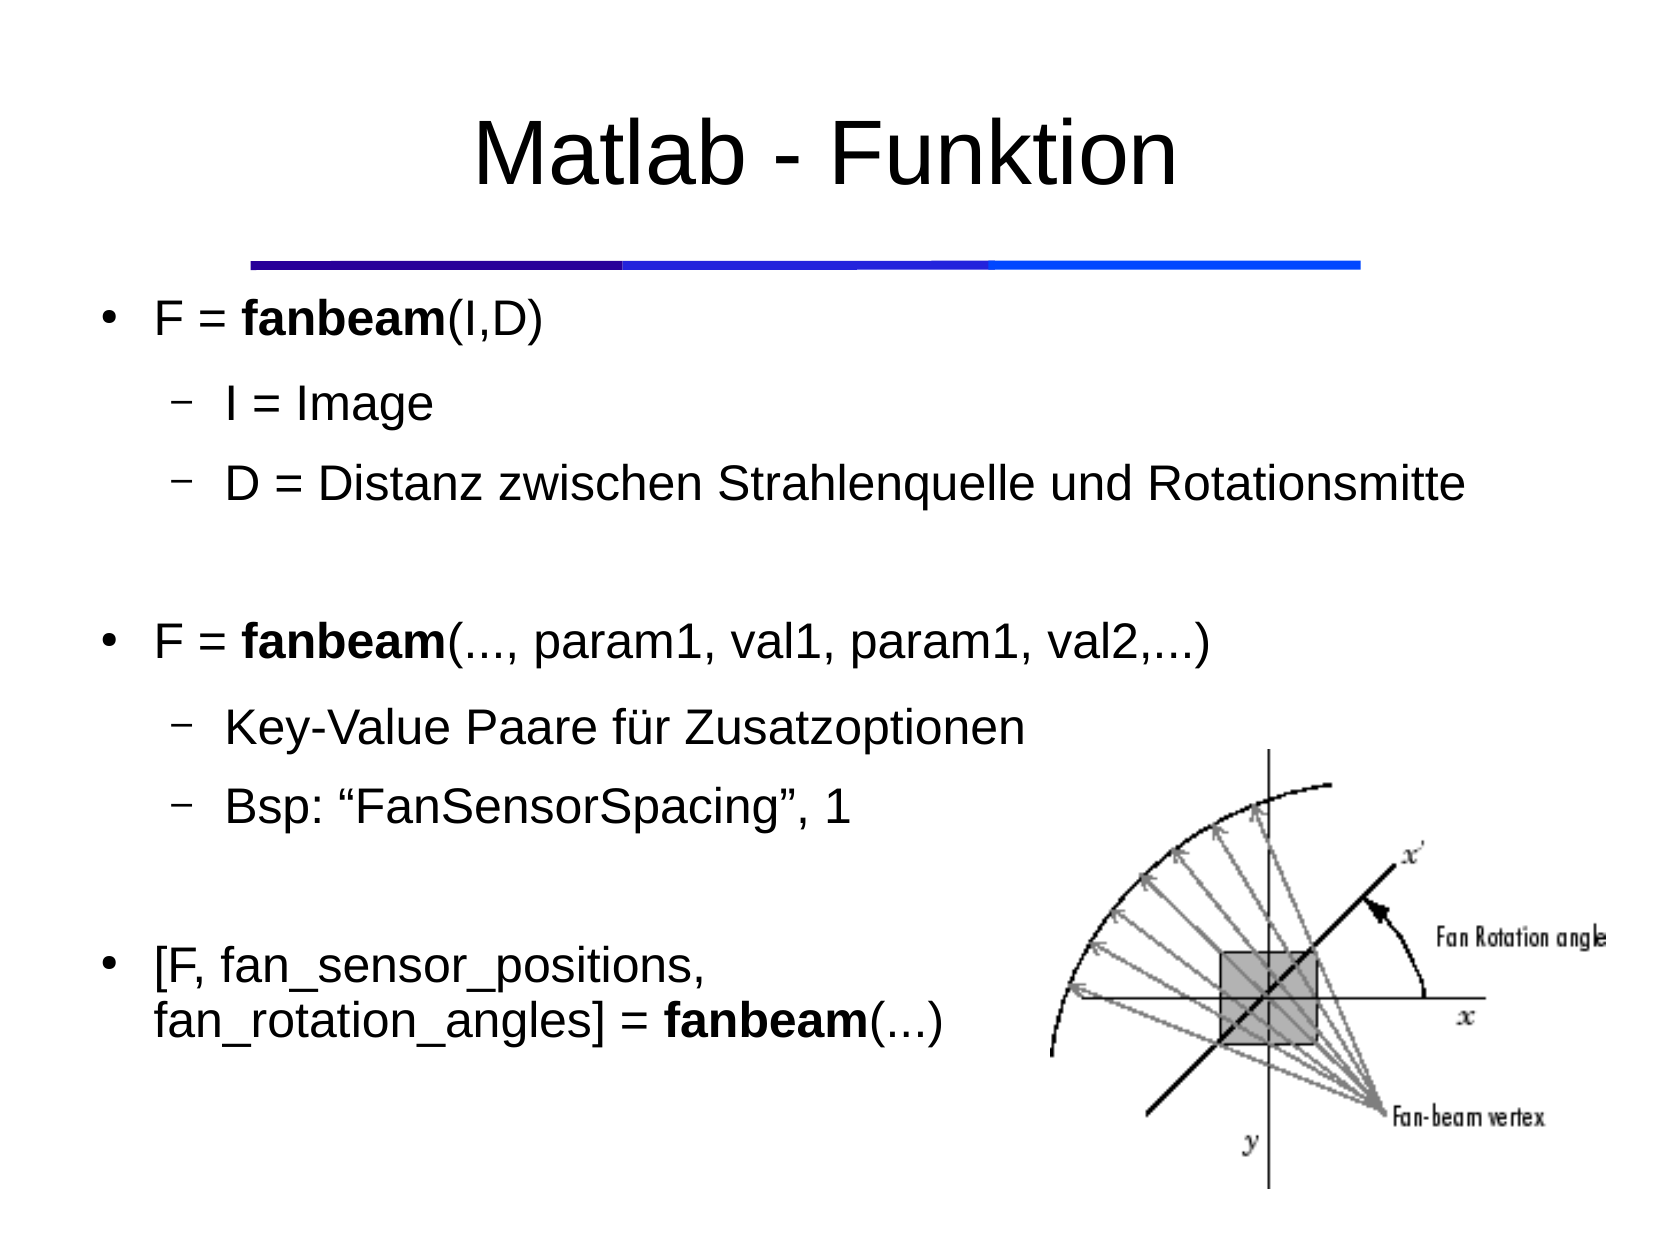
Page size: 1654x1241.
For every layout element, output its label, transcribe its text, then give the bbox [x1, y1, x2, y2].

list F = fanbeam(I,D) I = Image D = Distanz zwischen Strahlenquelle und Rotationsmitte F = fanbeam(..., param1, val1, param1, val2,...) Key-Value Paare für Zusatzoptionen Bsp: “FanSensorSpacing”, 1 [F, fan_sensor_positions, fan_rotation_angles] = fanbeam(...) [82, 290, 1606, 1156]
picture [1050, 749, 1606, 1189]
title Matlab - Funktion [82, 49, 1571, 257]
